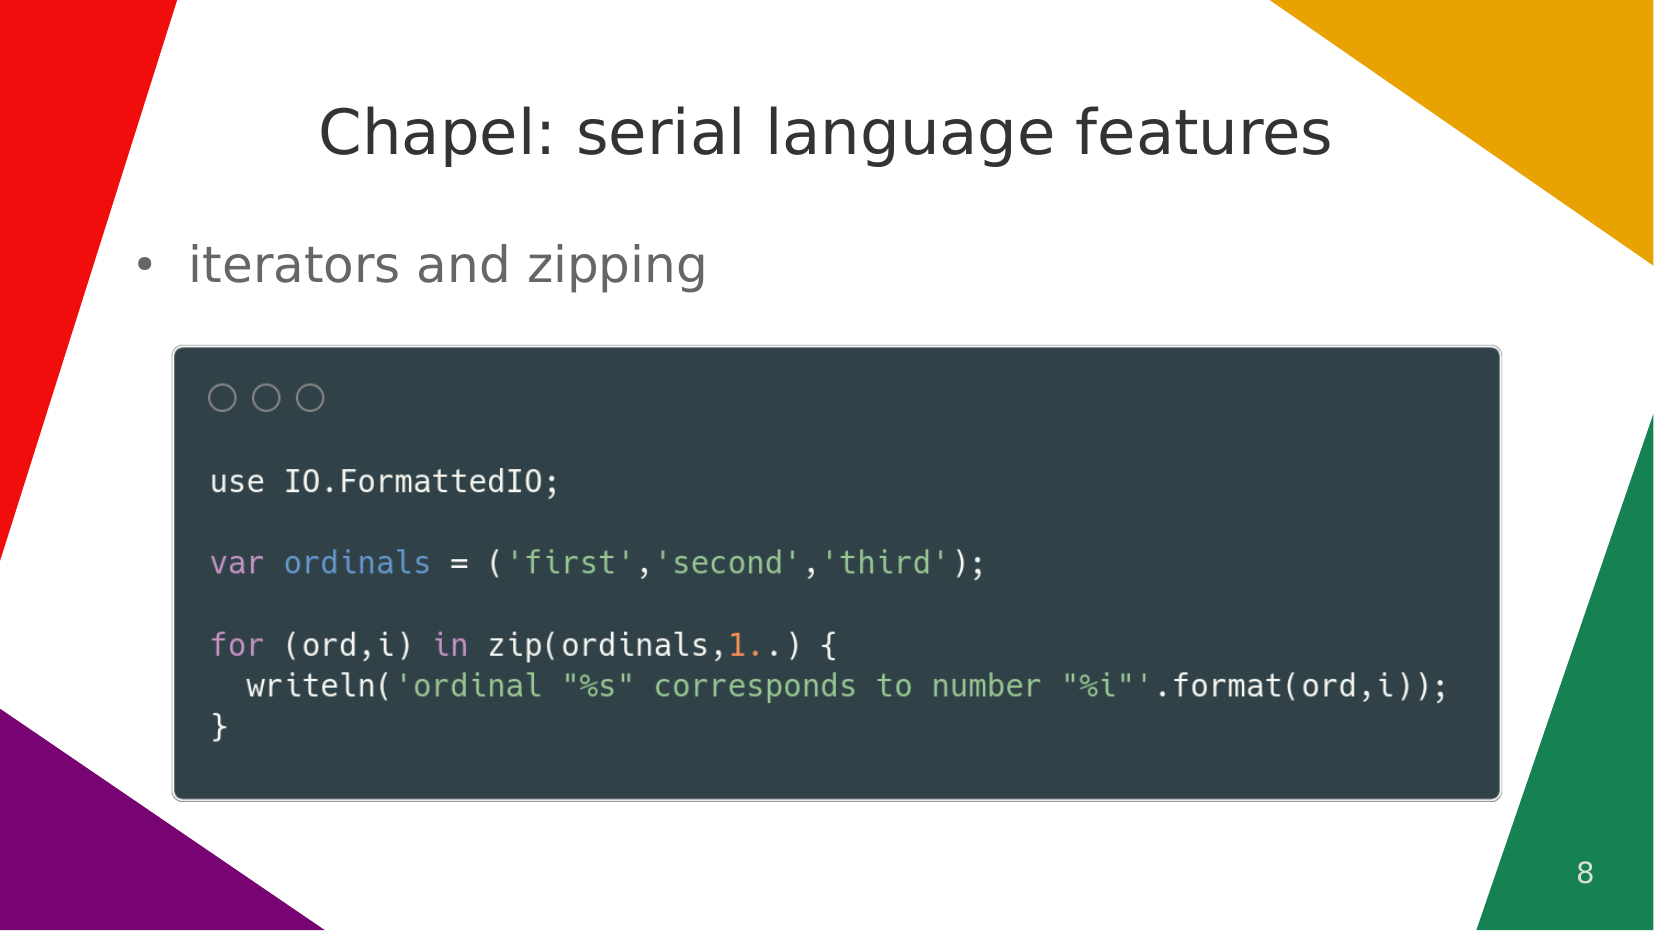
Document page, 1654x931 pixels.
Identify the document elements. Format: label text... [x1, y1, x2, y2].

picture [49, 222, 1625, 925]
title Chapel: serial language features [118, 59, 1536, 207]
